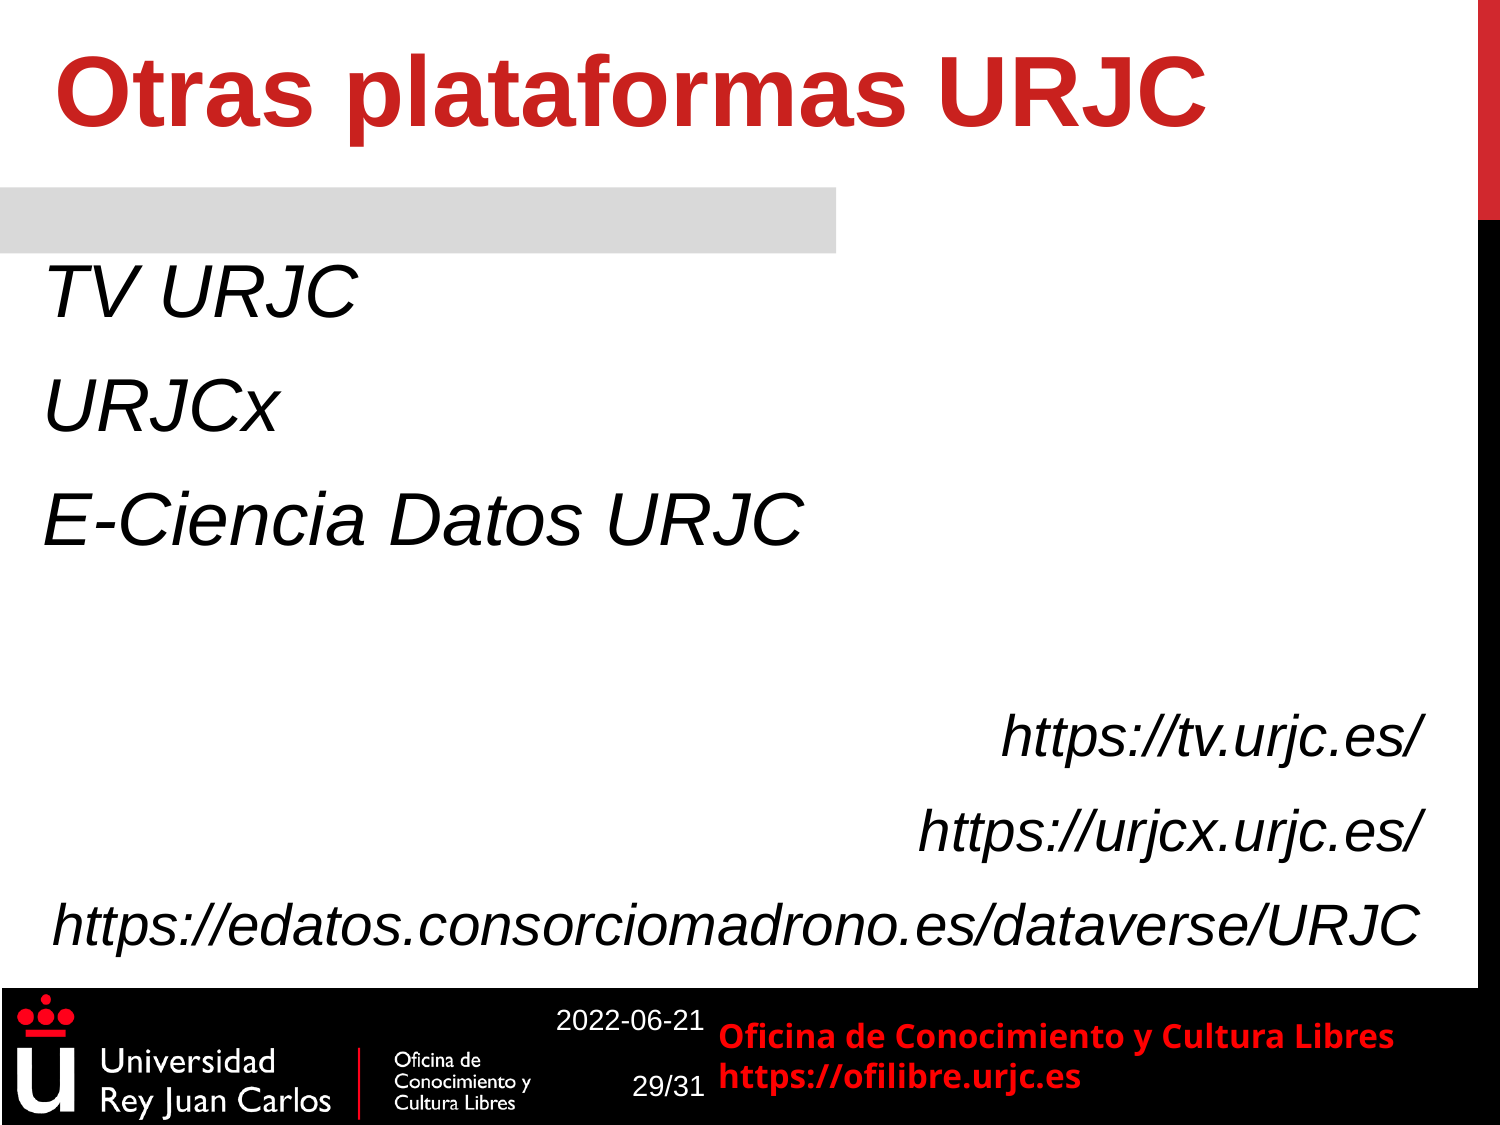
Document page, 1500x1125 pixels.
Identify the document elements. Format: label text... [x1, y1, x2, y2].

text_box TV URJC URJCx E-Ciencia Datos URJC https://tv.urjc.es/ https://urjcx.urjc.es/ https://edatos.consorciomadrono.es/dataverse/URJC [27, 242, 1438, 966]
title [127, 156, 1276, 242]
text_box Otras plataformas URJC [40, 28, 1316, 156]
picture [17, 994, 531, 1120]
